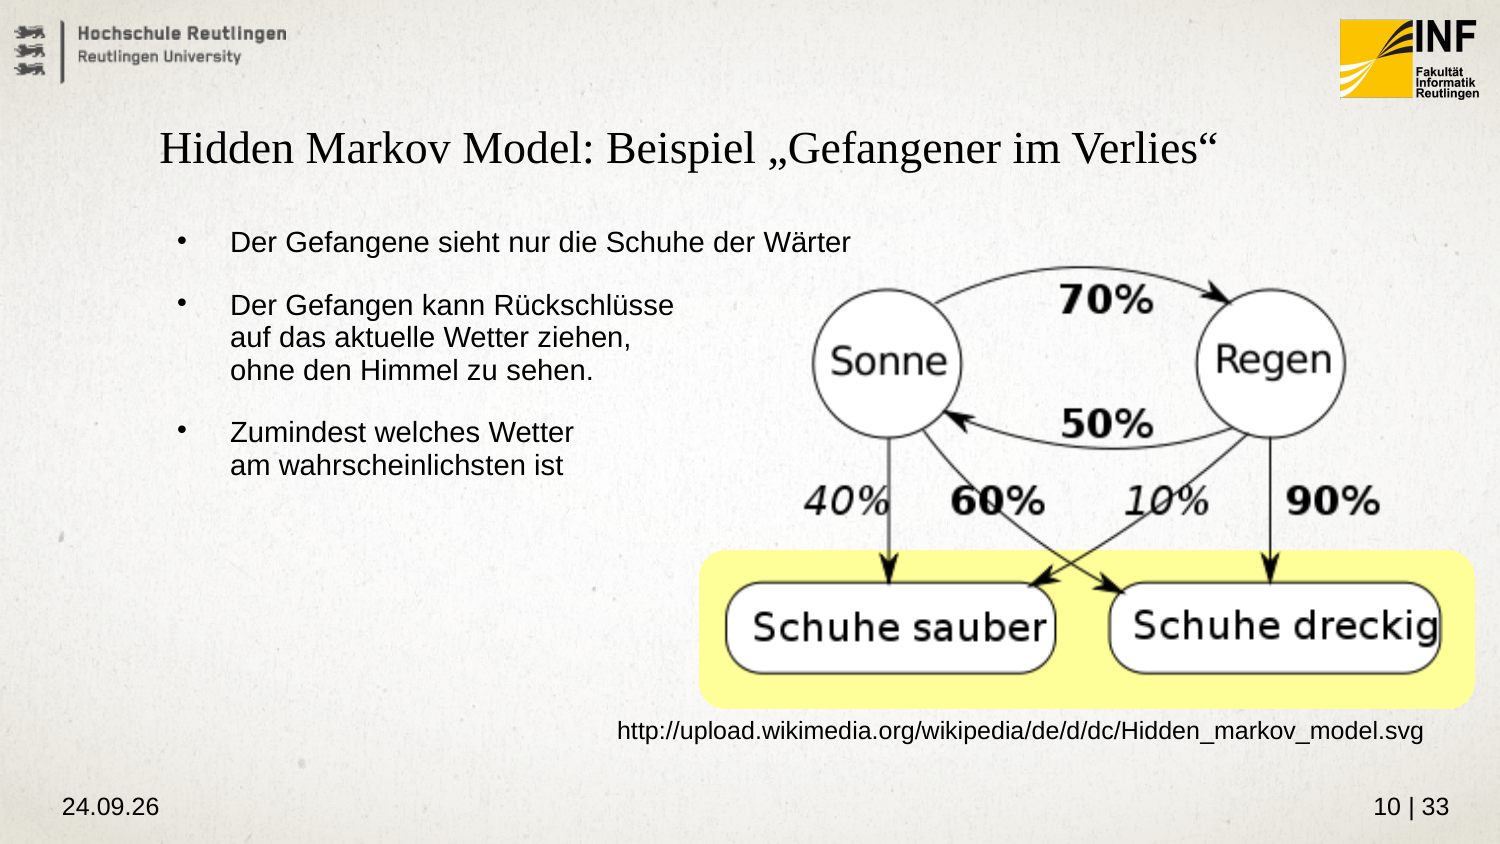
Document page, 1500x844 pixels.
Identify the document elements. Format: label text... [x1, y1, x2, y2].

text_box [699, 550, 1475, 709]
list Der Gefangene sieht nur die Schuhe der Wärter Der Gefangen kann Rückschlüsse auf das aktuelle Wetter ziehen, ohne den Himmel zu sehen. Zumindest welches Wetter am wahrscheinlichsten ist [159, 224, 1341, 732]
picture [0, 0, 1500, 844]
text_box http://upload.wikimedia.org/wikipedia/de/d/dc/Hidden_markov_model.svg [602, 708, 1460, 754]
title Hidden Markov Model: Beispiel „Gefangener im Verlies“ [159, 106, 1341, 188]
